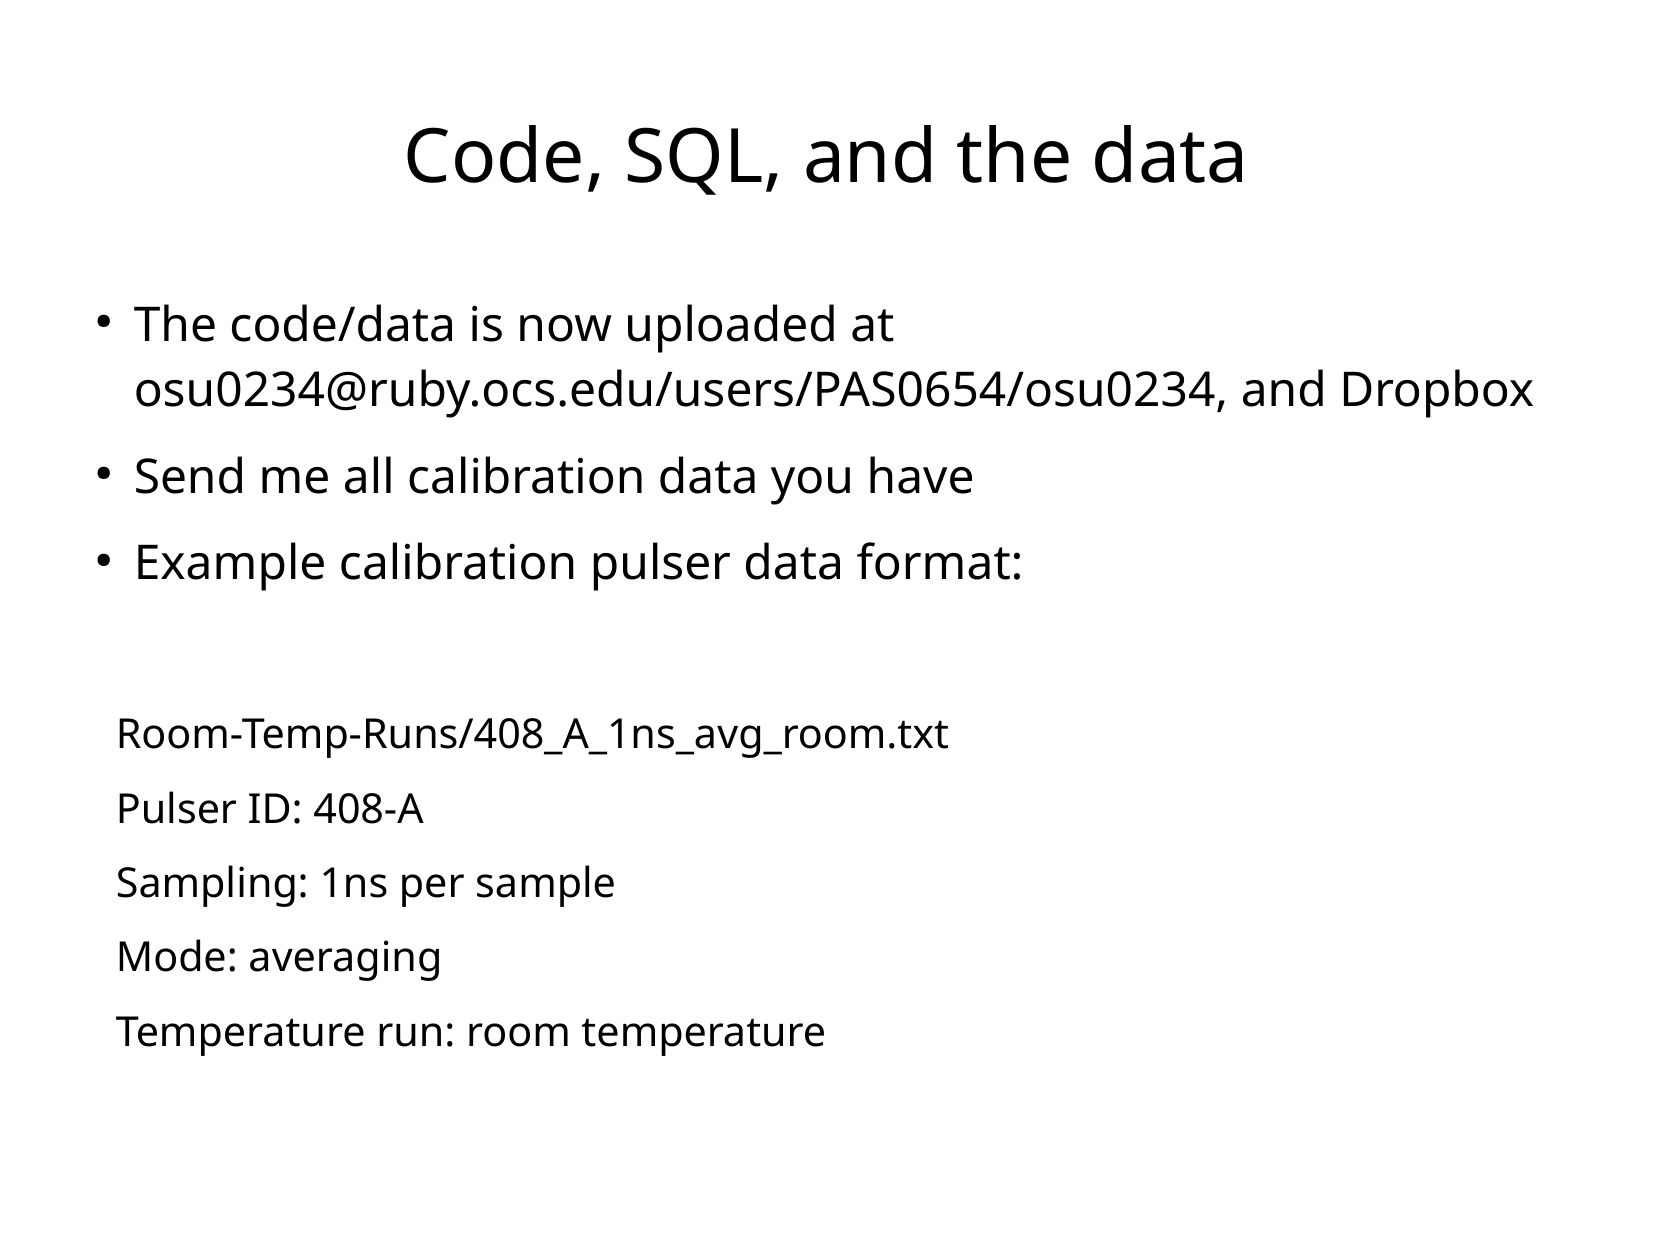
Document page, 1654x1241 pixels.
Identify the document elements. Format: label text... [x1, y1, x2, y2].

title Code, SQL, and the data [82, 49, 1571, 257]
list Room-Temp-Runs/408_A_1ns_avg_room.txt Pulser ID: 408-A Sampling: 1ns per sample Mode: averaging Temperature run: room temperature [71, 705, 1561, 1060]
list The code/data is now uploaded at osu0234@ruby.ocs.edu/users/PAS0654/osu0234, and Dropbox Send me all calibration data you have Example calibration pulser data format: [82, 290, 1571, 646]
